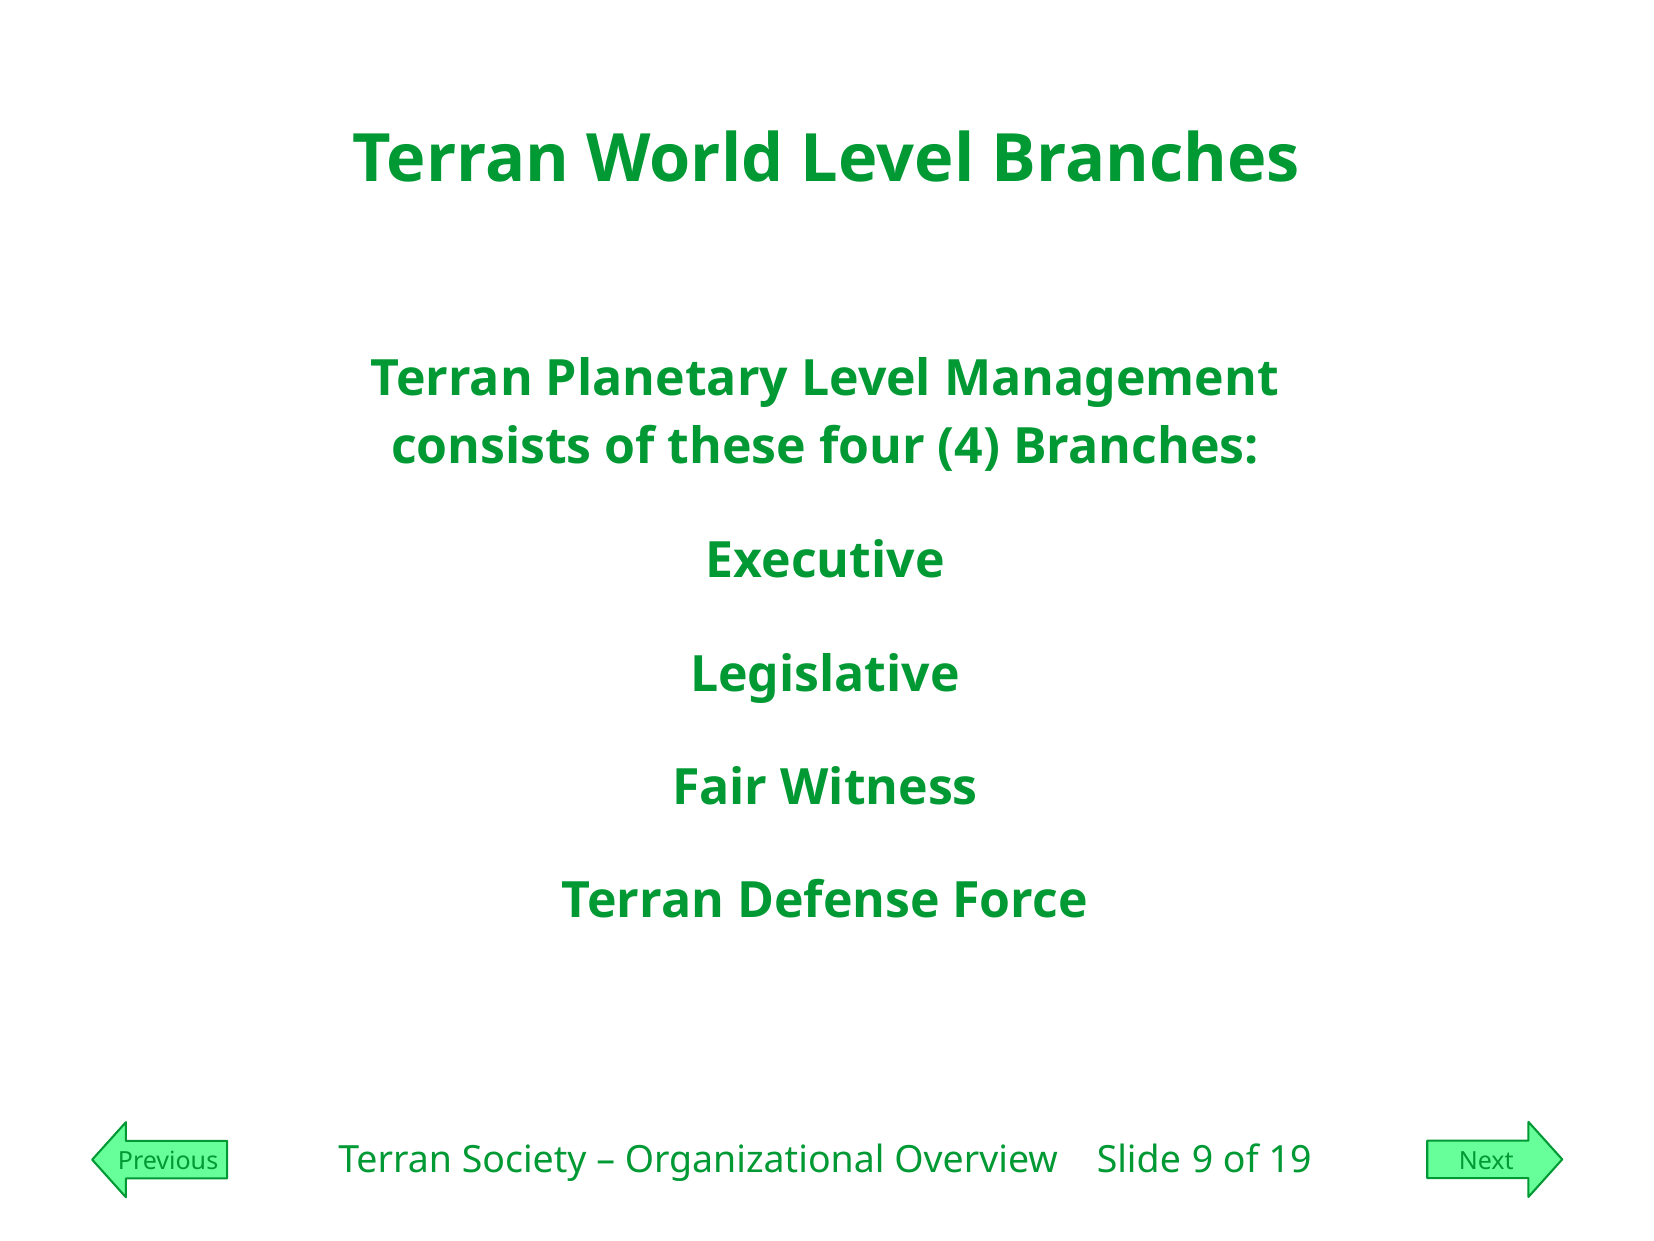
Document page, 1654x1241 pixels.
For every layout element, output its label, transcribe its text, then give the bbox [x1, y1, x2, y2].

text_box Previous [92, 1122, 228, 1198]
text_box Terran Planetary Level Management consists of these four (4) Branches: Executive Legislative Fair Witness Terran Defense Force [150, 225, 1501, 1051]
text_box Next [1427, 1121, 1563, 1197]
text_box Terran Society – Organizational Overview Slide <number> of 19 [270, 1125, 1381, 1241]
title Terran World Level Branches [82, 105, 1571, 206]
